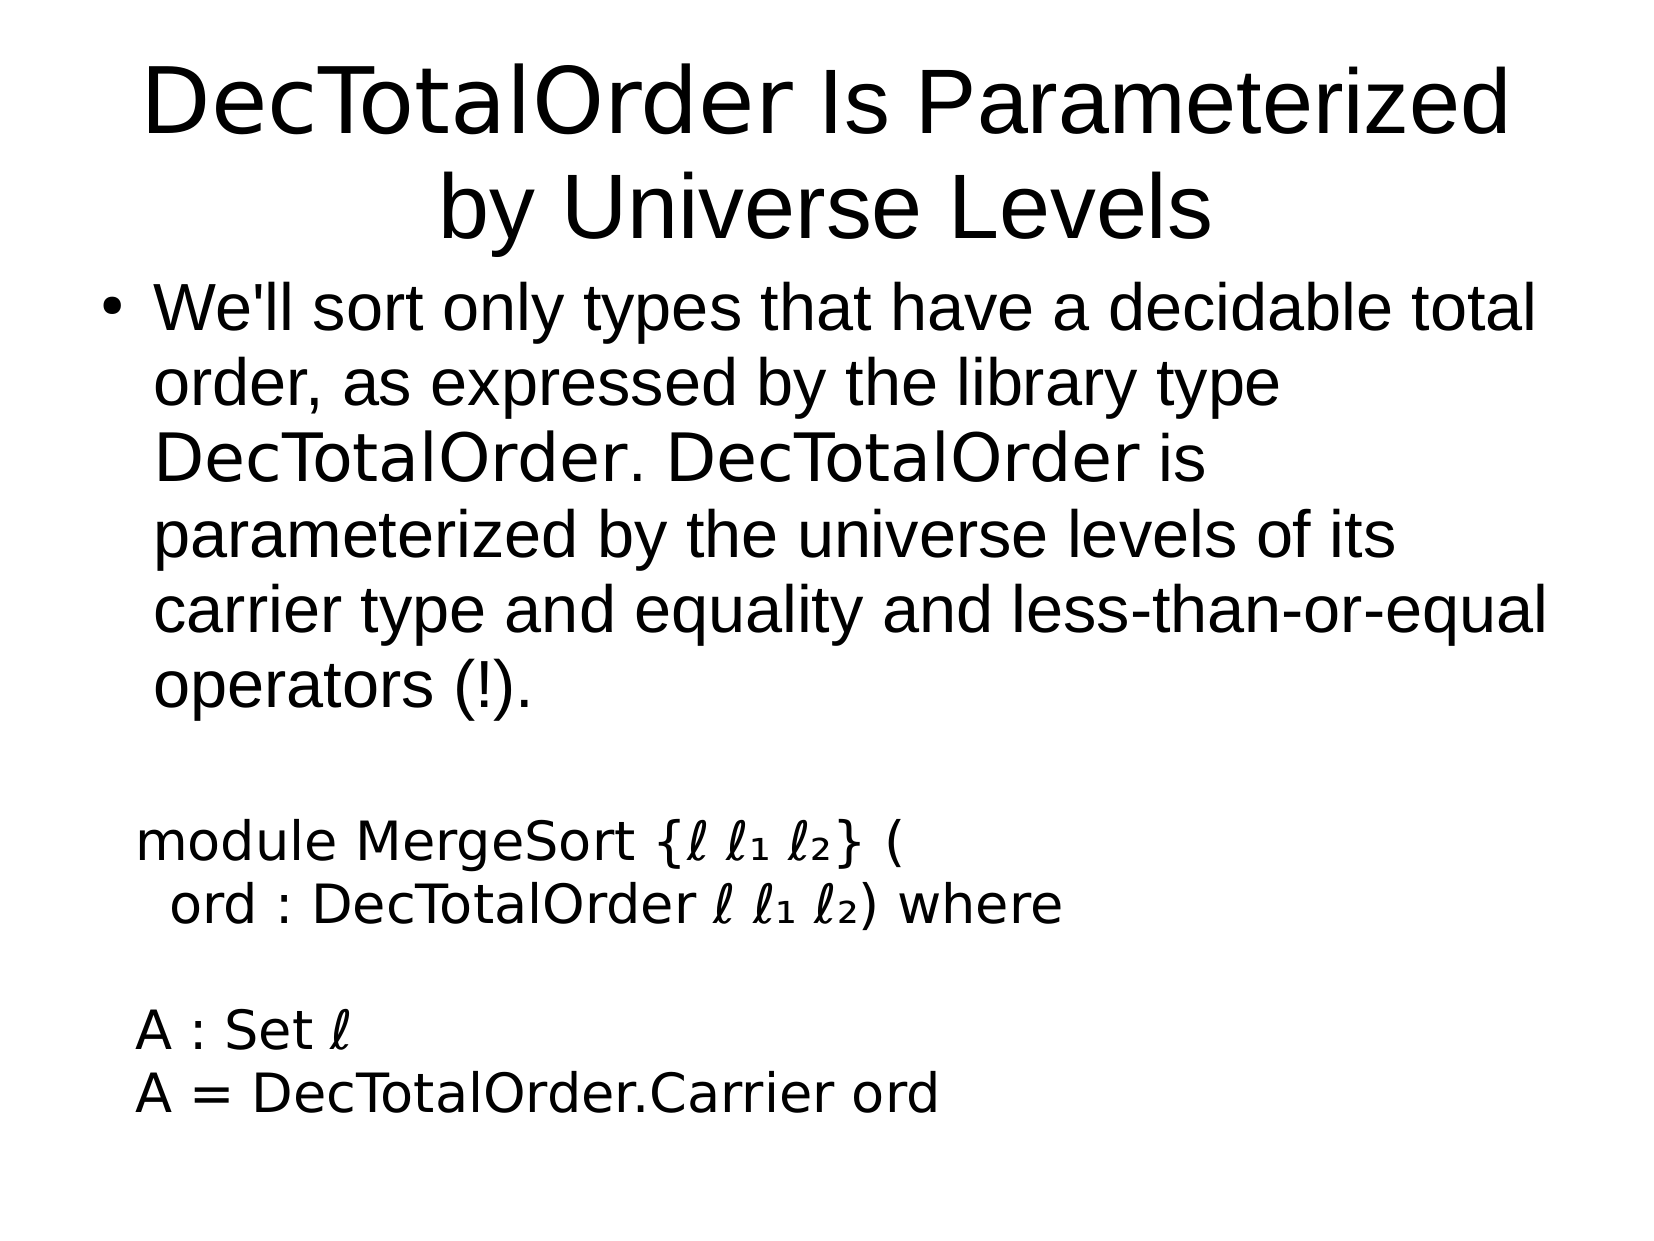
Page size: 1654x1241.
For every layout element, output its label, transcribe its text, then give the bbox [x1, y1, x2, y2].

list We'll sort only types that have a decidable total order, as expressed by the library type DecTotalOrder. DecTotalOrder is parameterized by the universe levels of its carrier type and equality and less-than-or-equal operators (!). [82, 270, 1571, 722]
list module MergeSort {ℓ ℓ₁ ℓ₂} ( ord : DecTotalOrder ℓ ℓ₁ ℓ₂) where A : Set ℓ A = DecTotalOrder.Carrier ord [135, 810, 1636, 1231]
title DecTotalOrder Is Parameterized by Universe Levels [82, 48, 1571, 258]
